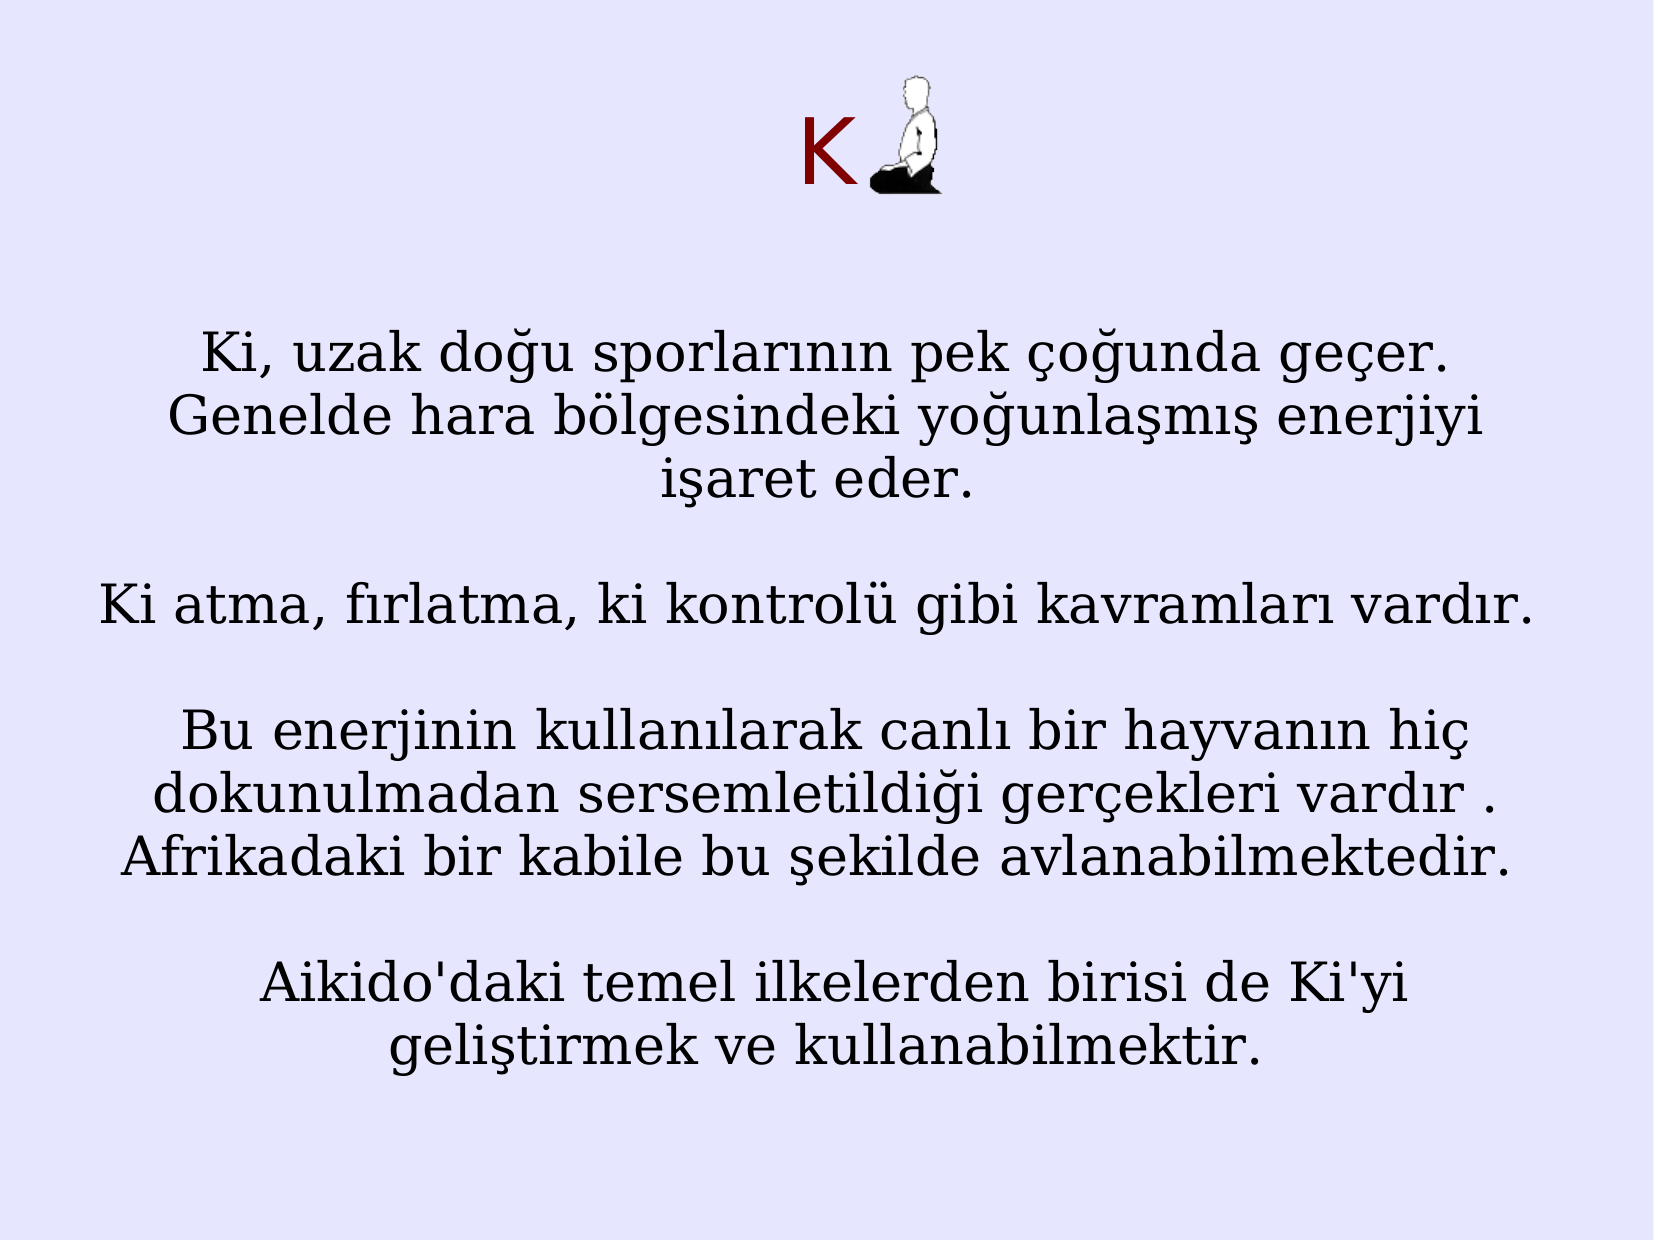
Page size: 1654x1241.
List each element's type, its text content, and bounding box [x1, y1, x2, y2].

title K [82, 49, 1571, 257]
picture [856, 66, 955, 207]
subtitle Ki, uzak doğu sporlarının pek çoğunda geçer. Genelde hara bölgesindeki yoğunlaşmış enerjiyi işaret eder. Ki atma, fırlatma, ki kontrolü gibi kavramları vardır. Bu enerjinin kullanılarak canlı bir hayvanın hiç dokunulmadan sersemletildiği gerçekleri vardır . Afrikadaki bir kabile bu şekilde avlanabilmektedir. Aikido'daki temel ilkelerden birisi de Ki'yi geliştirmek ve kullanabilmektir. [82, 290, 1571, 1109]
